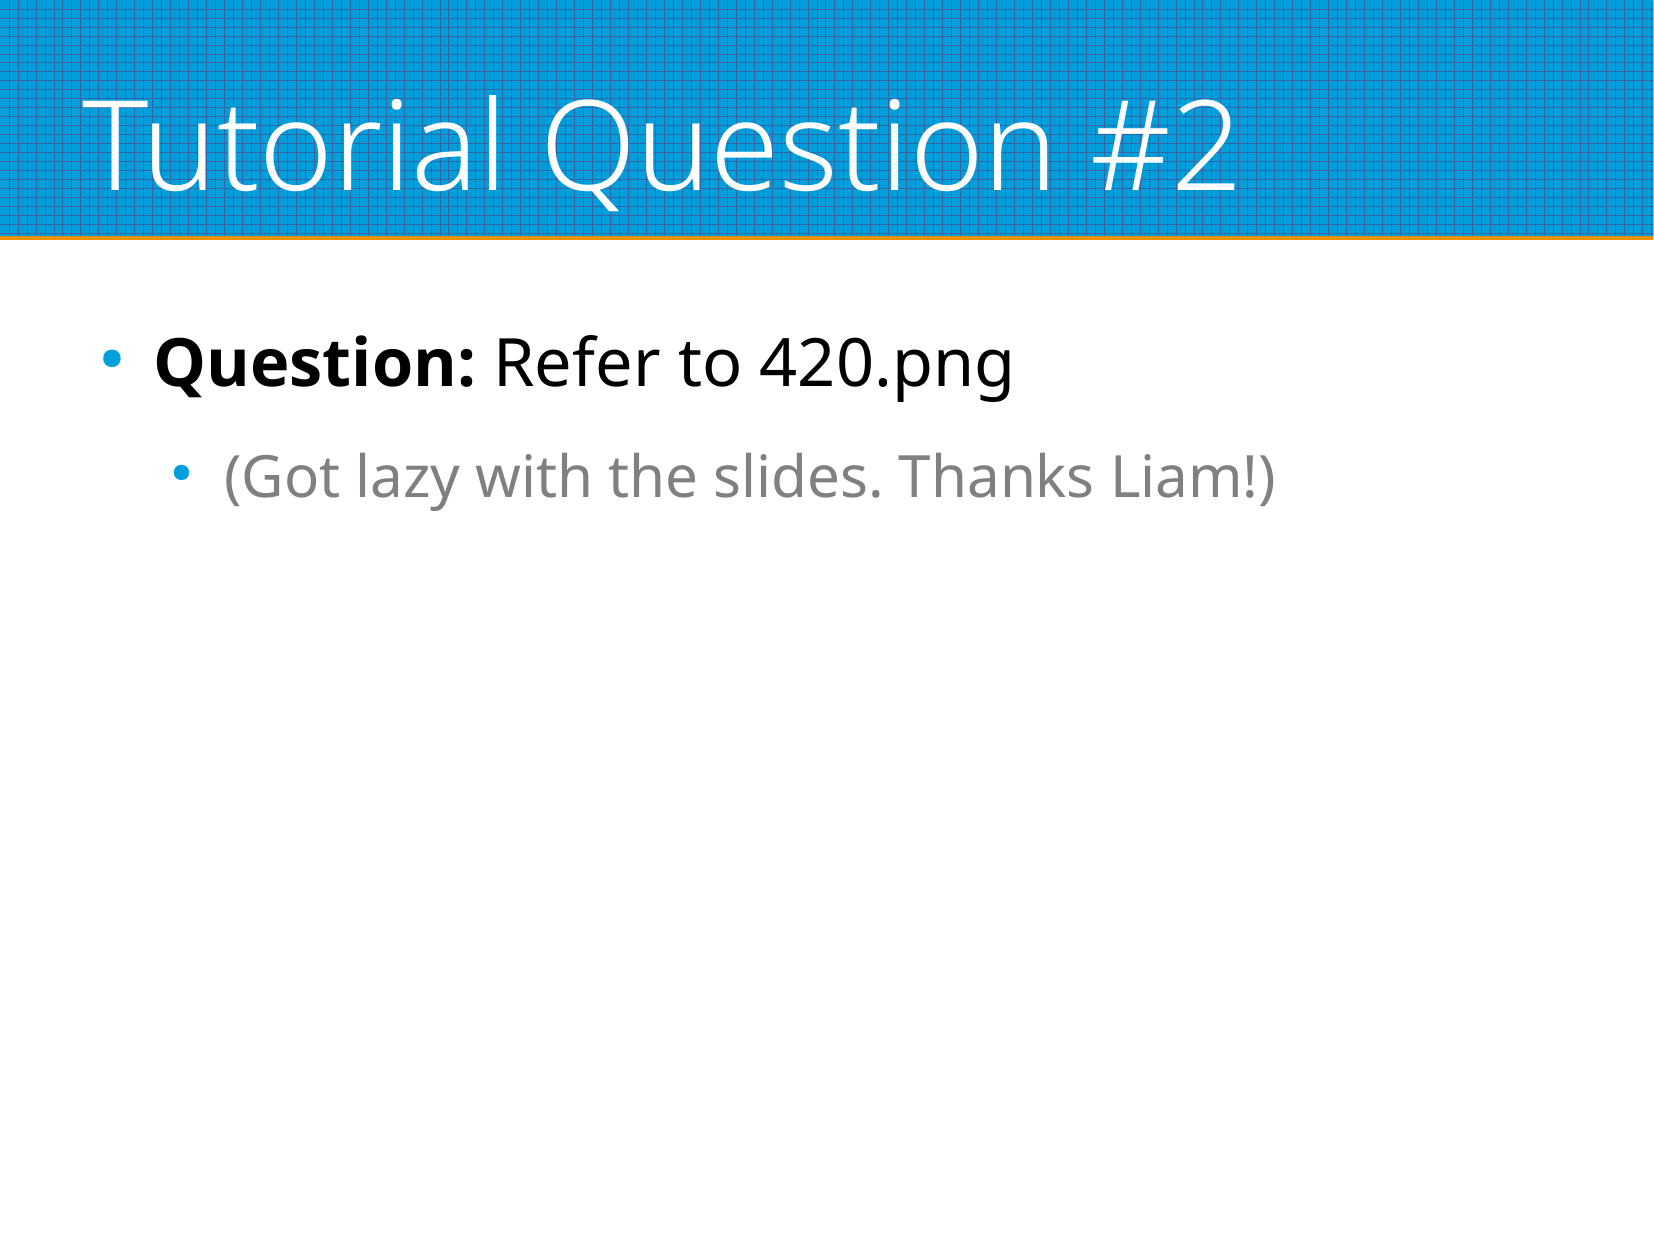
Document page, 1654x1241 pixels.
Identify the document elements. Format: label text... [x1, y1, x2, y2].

list Question: Refer to 420.png (Got lazy with the slides. Thanks Liam!) [82, 314, 1563, 1081]
title Tutorial Question #2 [82, 19, 1571, 227]
